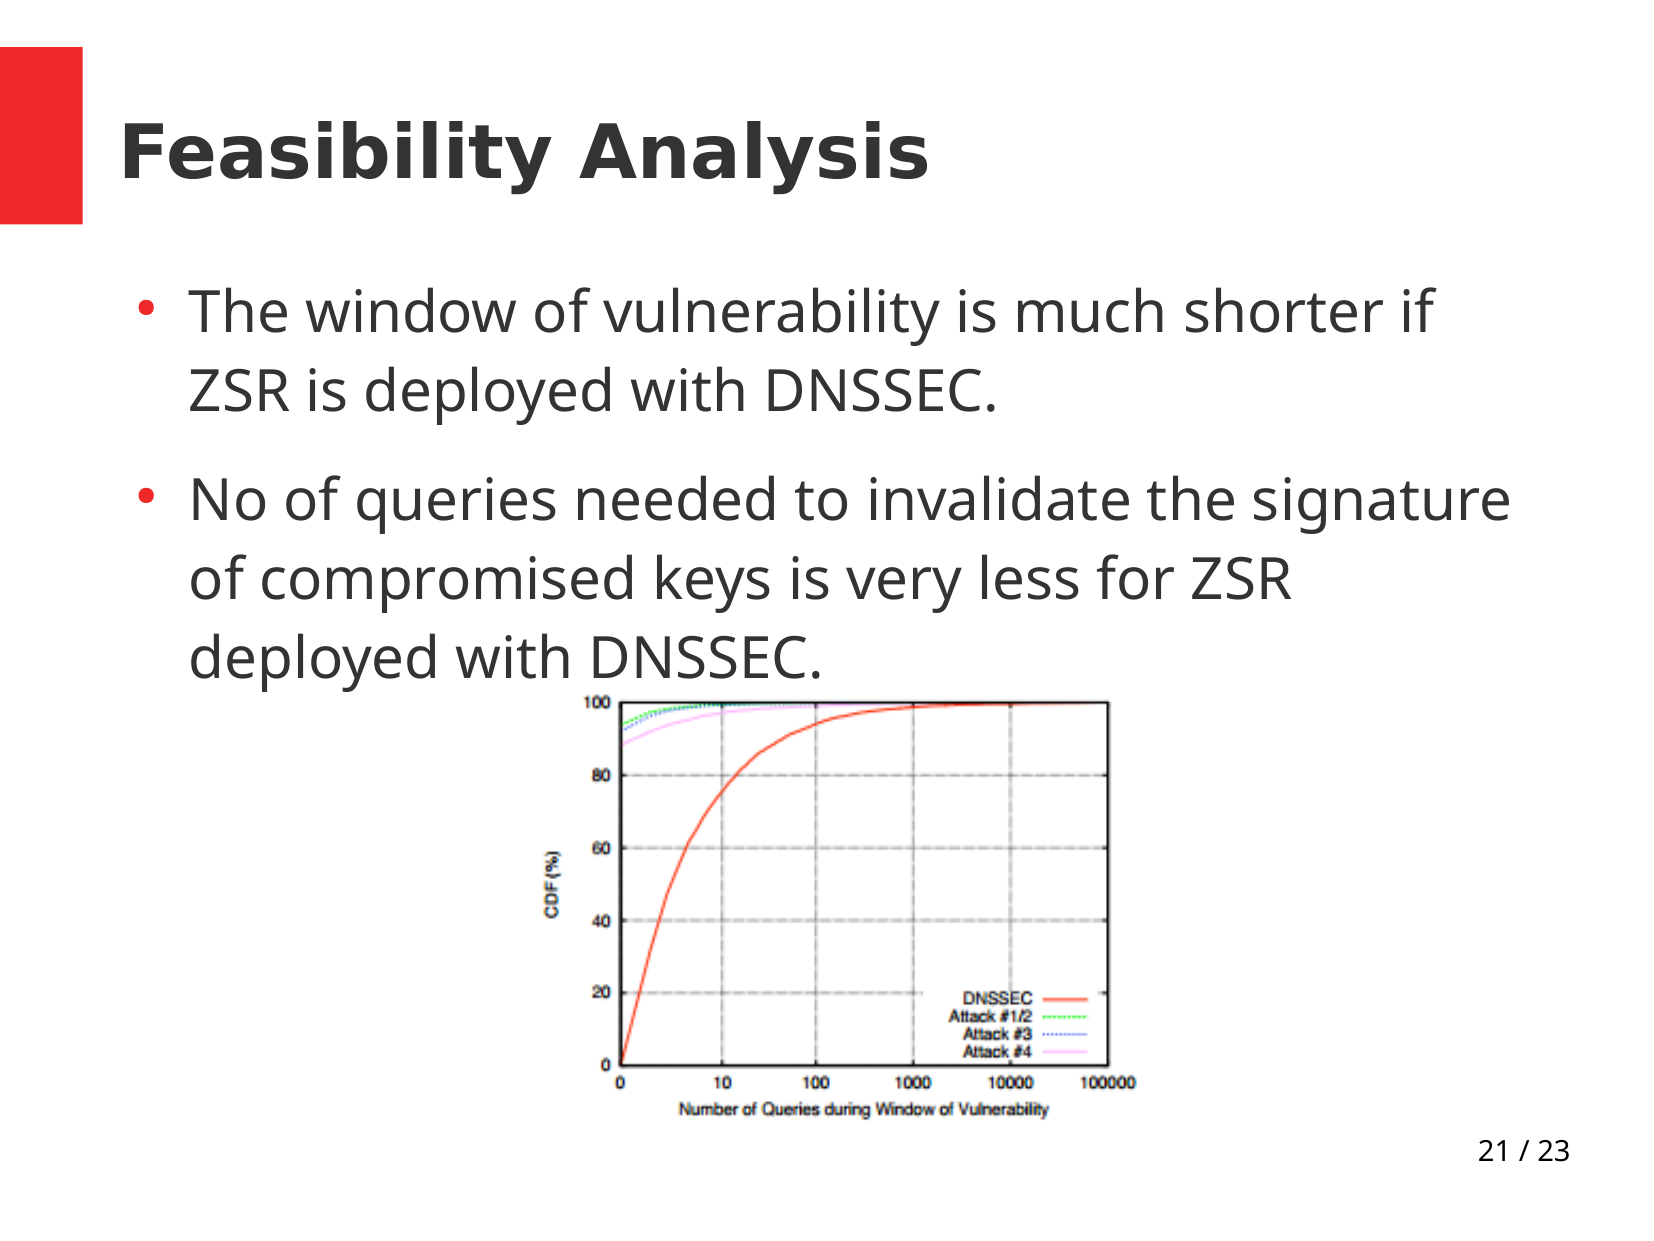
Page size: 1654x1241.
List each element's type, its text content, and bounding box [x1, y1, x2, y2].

title Feasibility Analysis [118, 45, 1571, 260]
picture [540, 680, 1186, 1141]
list The window of vulnerability is much shorter if ZSR is deployed with DNSSEC. No of queries needed to invalidate the signature of compromised keys is very less for ZSR deployed with DNSSEC. [118, 270, 1536, 1201]
